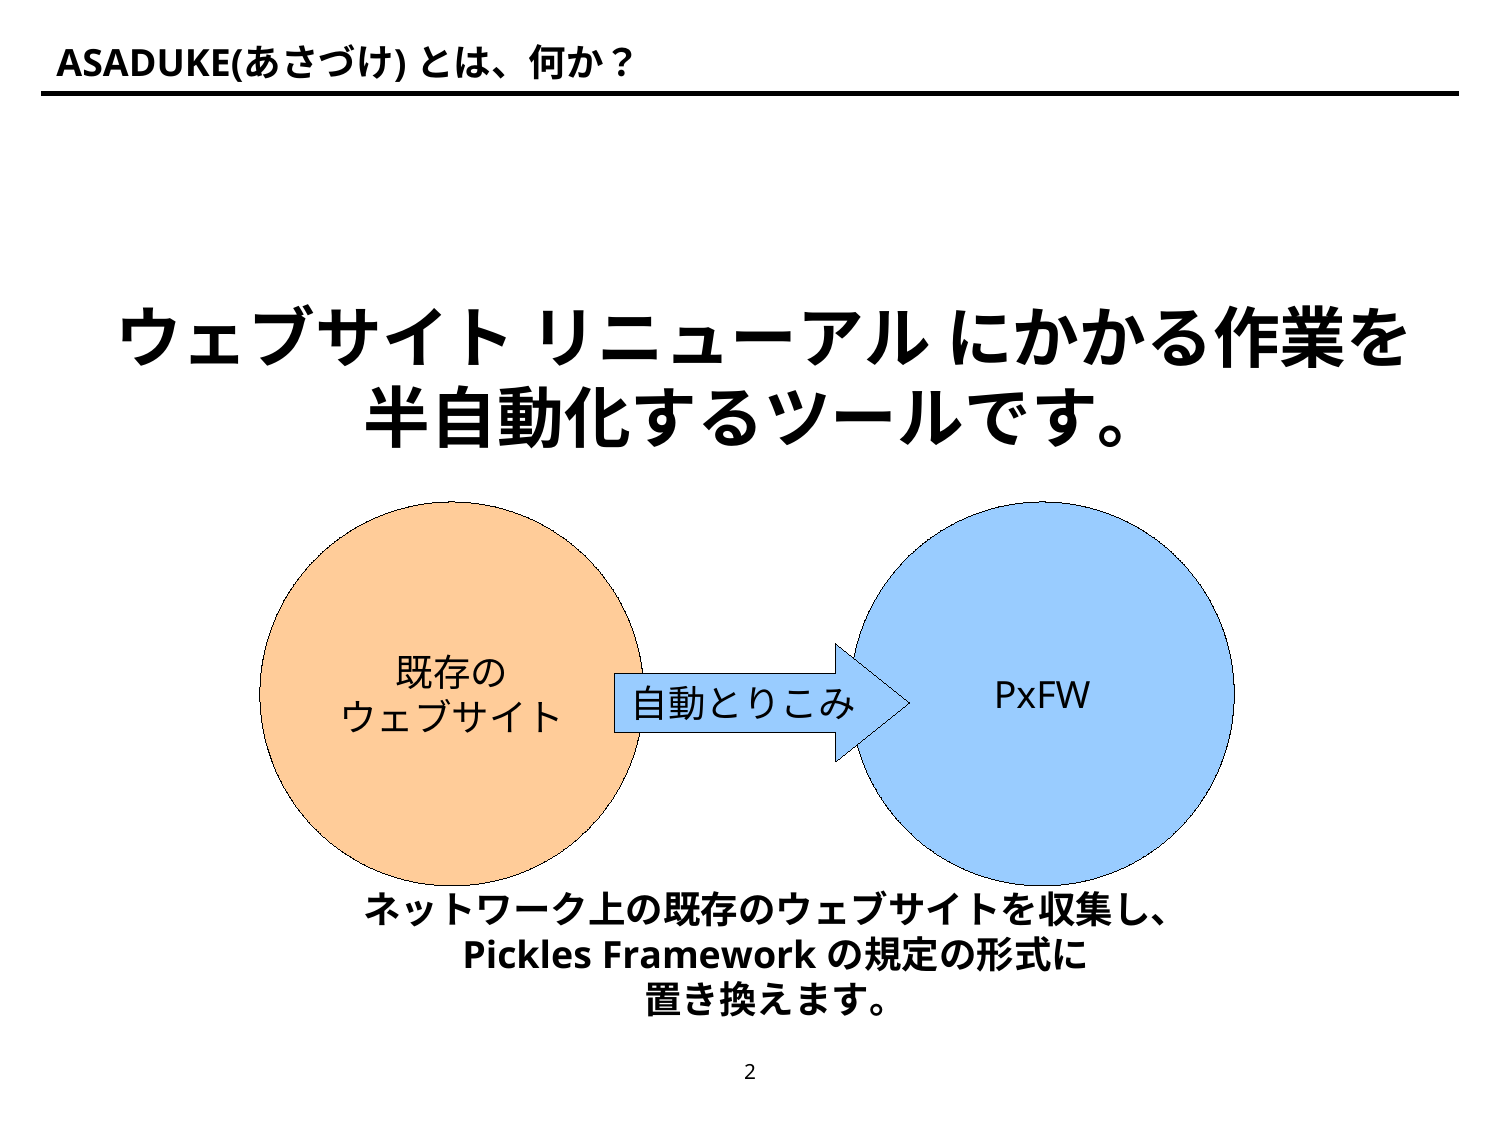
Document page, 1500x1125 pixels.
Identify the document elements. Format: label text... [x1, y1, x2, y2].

text_box ウェブサイト リニューアル にかかる作業を 半自動化するツールです。 [100, 288, 1483, 463]
text_box PxFW [853, 501, 1235, 878]
title ASADUKE(あさづけ) とは、何か？ [41, 24, 1459, 97]
text_box 既存の ウェブサイト [259, 501, 643, 878]
text_box 自動とりこみ [614, 643, 910, 762]
text_box ネットワーク上の既存のウェブサイトを収集し、 Pickles Framework の規定の形式に 置き換えます。 [348, 878, 1235, 1029]
